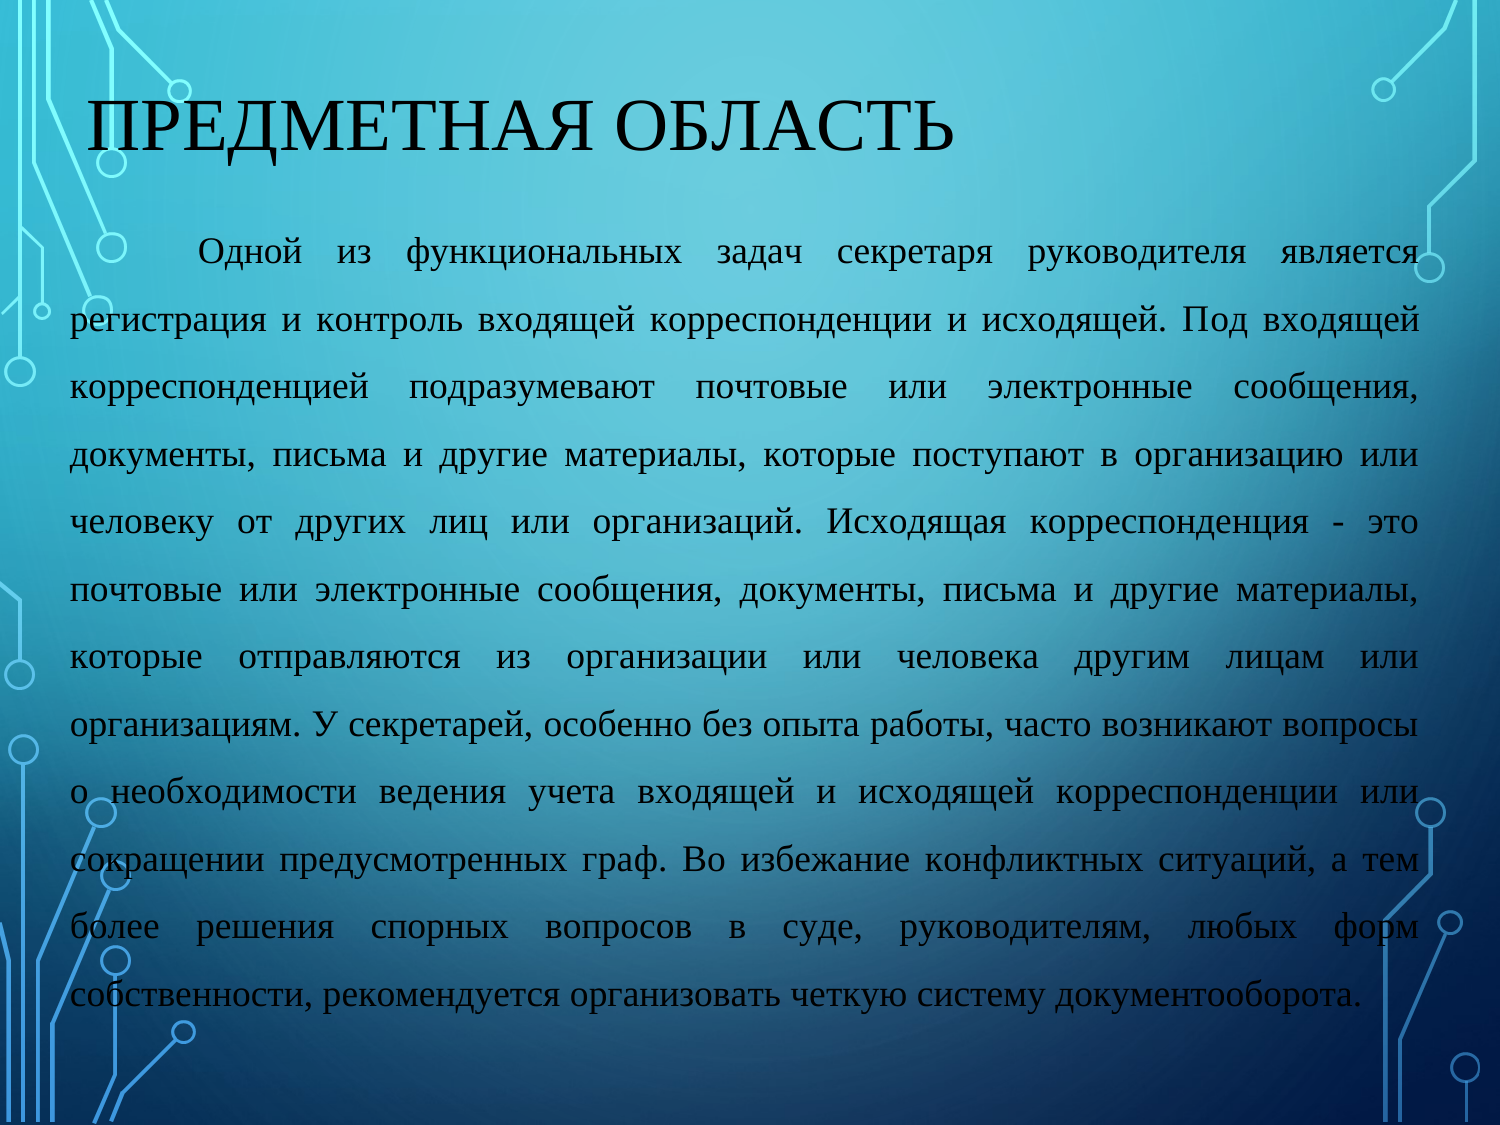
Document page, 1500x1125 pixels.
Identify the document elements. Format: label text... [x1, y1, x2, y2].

text_box Одной из функциональных задач секретаря руководителя является регистрация и контроль входящей корреспонденции и исходящей. Под входящей корреспонденцией подразумевают почтовые или электронные сообщения, документы, письма и другие материалы, которые поступают в организацию или человеку от других лиц или организаций. Исходящая корреспонденция - это почтовые или электронные сообщения, документы, письма и другие материалы, которые отправляются из организации или человека другим лицам или организациям. У секретарей, особенно без опыта работы, часто возникают вопросы о необходимости ведения учета входящей и исходящей корреспонденции или сокращении предусмотренных граф. Во избежание конфликтных ситуаций, а тем более решения спорных вопросов в суде, руководителям, любых форм собственности, рекомендуется организовать четкую систему документооборота. [55, 196, 1436, 1022]
picture [0, 0, 1500, 1125]
text_box ПРЕДМЕТНАЯ ОБЛАСТЬ [71, 4, 1211, 196]
